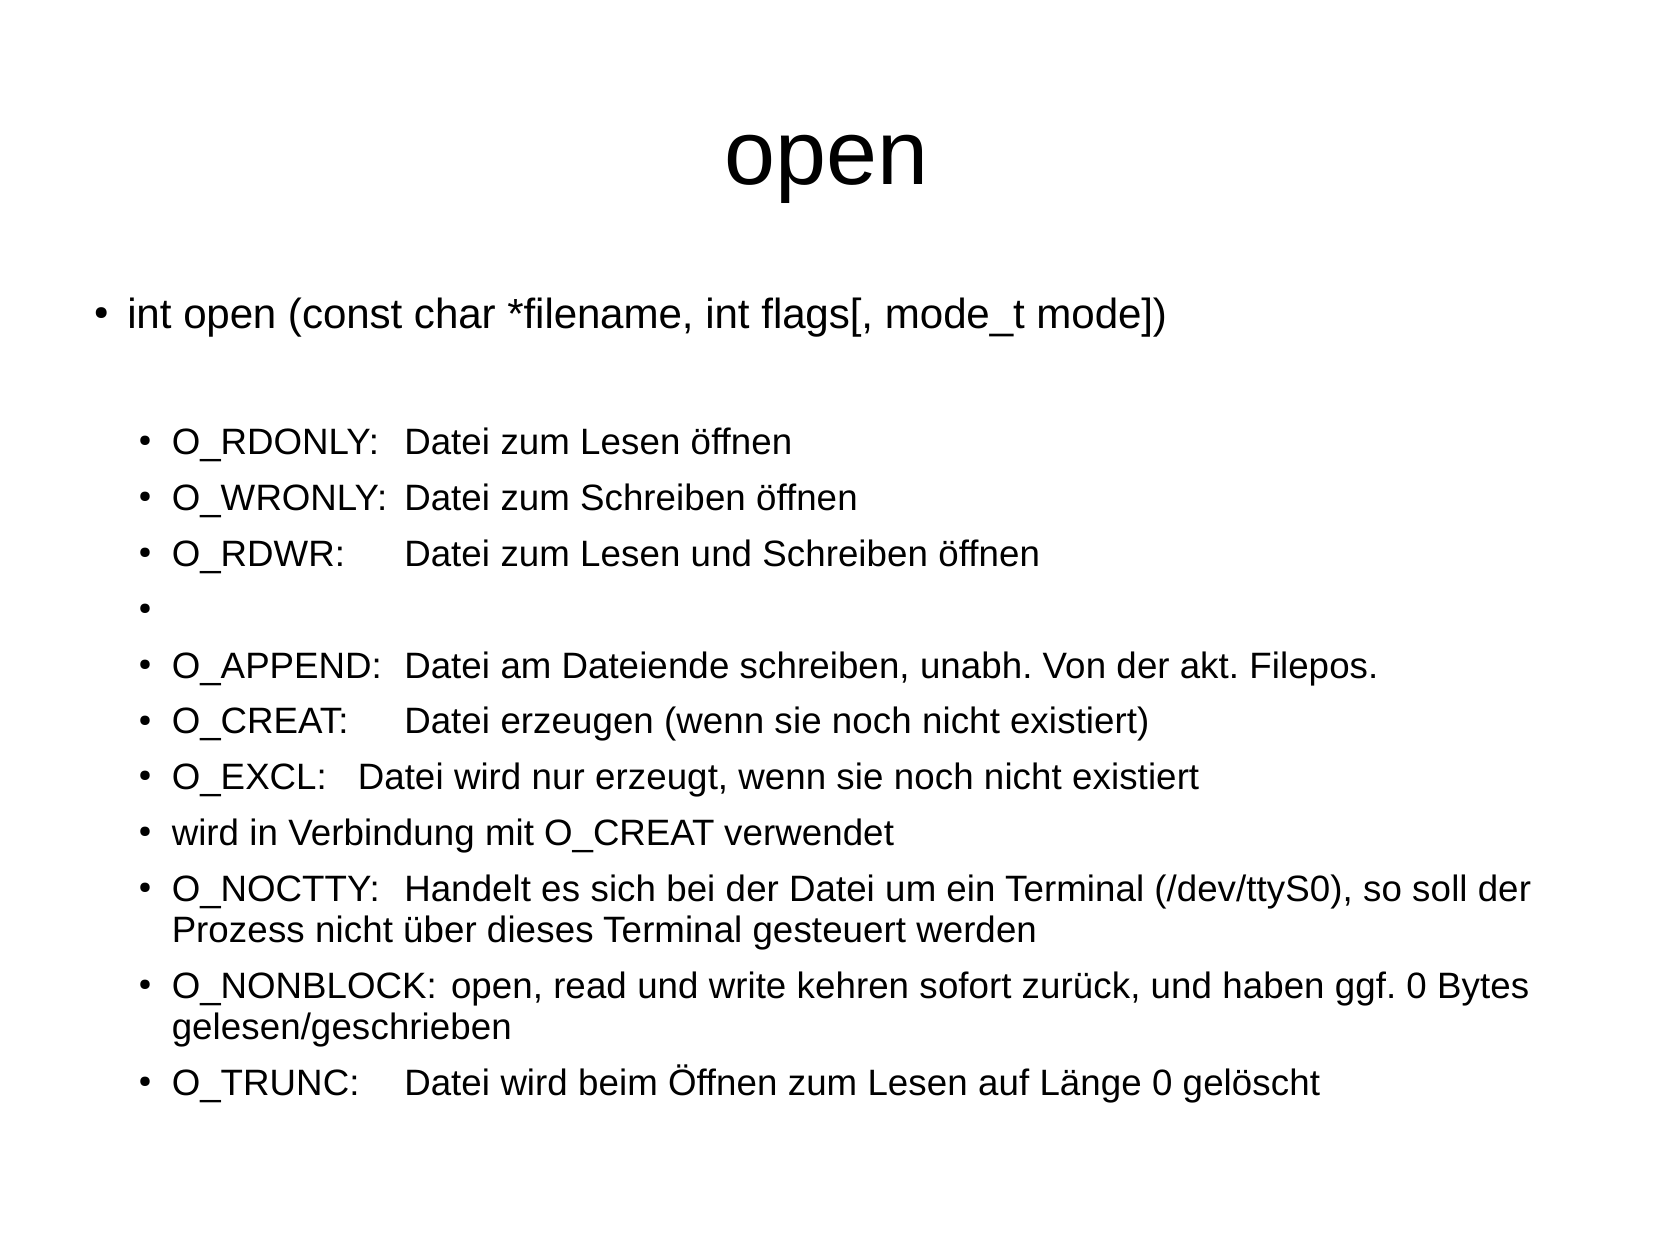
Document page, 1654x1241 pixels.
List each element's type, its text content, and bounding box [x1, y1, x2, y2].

list int open (const char *filename, int flags[, mode_t mode]) O_RDONLY: Datei zum Lesen öffnen O_WRONLY: Datei zum Schreiben öffnen O_RDWR: Datei zum Lesen und Schreiben öffnen O_APPEND: Datei am Dateiende schreiben, unabh. Von der akt. Filepos. O_CREAT: Datei erzeugen (wenn sie noch nicht existiert) O_EXCL: Datei wird nur erzeugt, wenn sie noch nicht existiert wird in Verbindung mit O_CREAT verwendet O_NOCTTY: Handelt es sich bei der Datei um ein Terminal (/dev/ttyS0), so soll der Prozess nicht über dieses Terminal gesteuert werden O_NONBLOCK: open, read und write kehren sofort zurück, und haben ggf. 0 Bytes gelesen/geschrieben O_TRUNC: Datei wird beim Öffnen zum Lesen auf Länge 0 gelöscht [82, 290, 1571, 1109]
title open [82, 49, 1571, 257]
